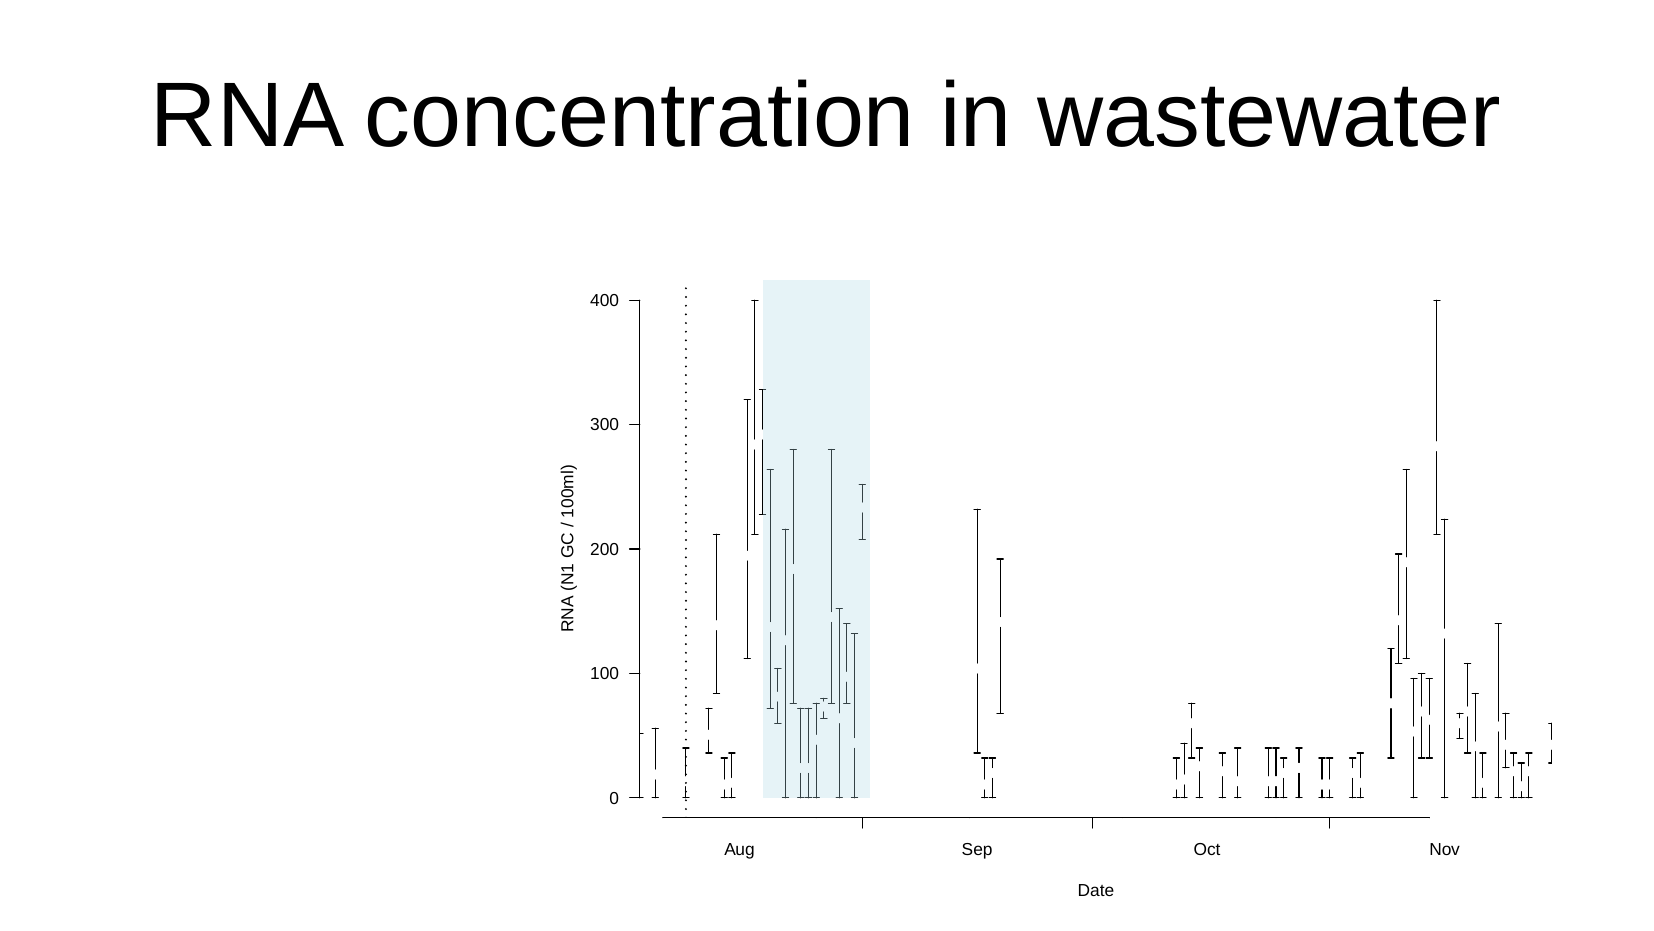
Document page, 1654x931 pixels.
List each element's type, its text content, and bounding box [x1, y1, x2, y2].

picture [554, 195, 1596, 924]
title RNA concentration in wastewater [82, 37, 1571, 193]
